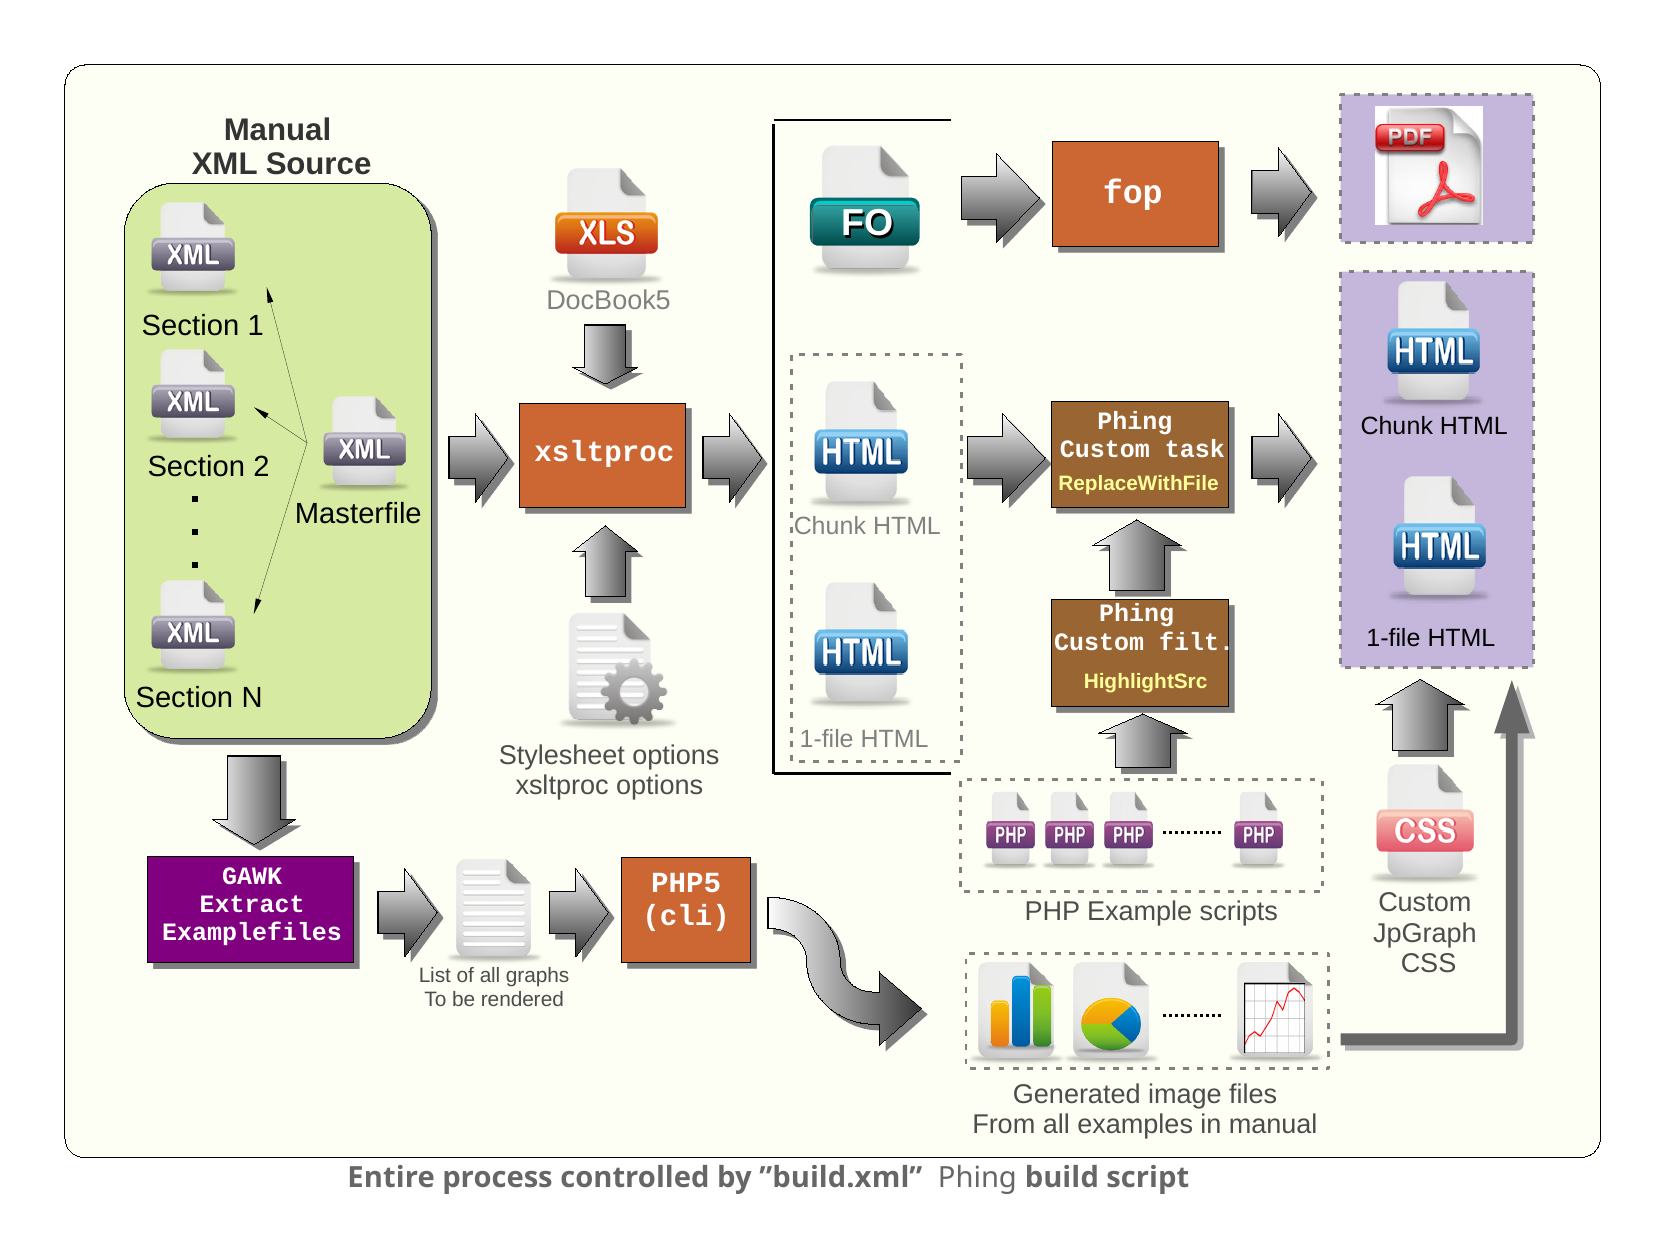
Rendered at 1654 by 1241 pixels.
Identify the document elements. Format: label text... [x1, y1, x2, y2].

picture [543, 159, 668, 277]
text_box Section N [120, 673, 278, 721]
picture [803, 371, 917, 517]
text_box Phing Custom task [1045, 401, 1240, 506]
text_box Phing Custom filt. [1039, 593, 1250, 699]
picture [980, 785, 1158, 875]
picture [1228, 785, 1288, 875]
text_box GAWK Extract Examplefiles [147, 856, 373, 956]
text_box 1-file HTML [1351, 616, 1512, 660]
text_box Generated image files From all examples in manual [957, 1071, 1332, 1147]
text_box DocBook5 [531, 277, 686, 323]
picture [549, 602, 687, 739]
picture [797, 135, 935, 285]
text_box Manual XML Source [177, 104, 388, 189]
picture [1376, 271, 1489, 416]
picture [1215, 953, 1335, 1069]
picture [434, 850, 553, 969]
text_box 1-file HTML [784, 717, 945, 760]
text_box ReplaceWithFile [1043, 464, 1234, 503]
picture [141, 341, 243, 449]
text_box PHP Example scripts [1009, 888, 1293, 934]
text_box FO [826, 193, 909, 257]
text_box xsltproc [519, 430, 690, 478]
picture [141, 194, 243, 301]
picture [1382, 466, 1495, 611]
text_box List of all graphs To be rendered [403, 956, 585, 1019]
text_box Chunk HTML [778, 504, 957, 548]
text_box Entire process controlled by ”build.xml” Phing build script [332, 1148, 1438, 1206]
picture [1375, 106, 1483, 225]
text_box Section 1 [126, 301, 279, 349]
picture [313, 388, 414, 497]
picture [141, 572, 243, 680]
text_box Chunk HTML [1345, 403, 1524, 447]
text_box Stylesheet options xsltproc options [484, 732, 735, 808]
picture [956, 953, 1171, 1070]
text_box [64, 64, 1601, 1158]
text_box Section 2 [132, 442, 285, 491]
picture [1364, 755, 1484, 879]
text_box Custom JpGraph CSS [1358, 879, 1499, 986]
text_box PHP5 (cli) [627, 861, 745, 942]
text_box Masterfile [280, 490, 438, 538]
text_box Masterfile [280, 490, 292, 526]
picture [803, 572, 917, 717]
text_box fop [1088, 168, 1178, 222]
